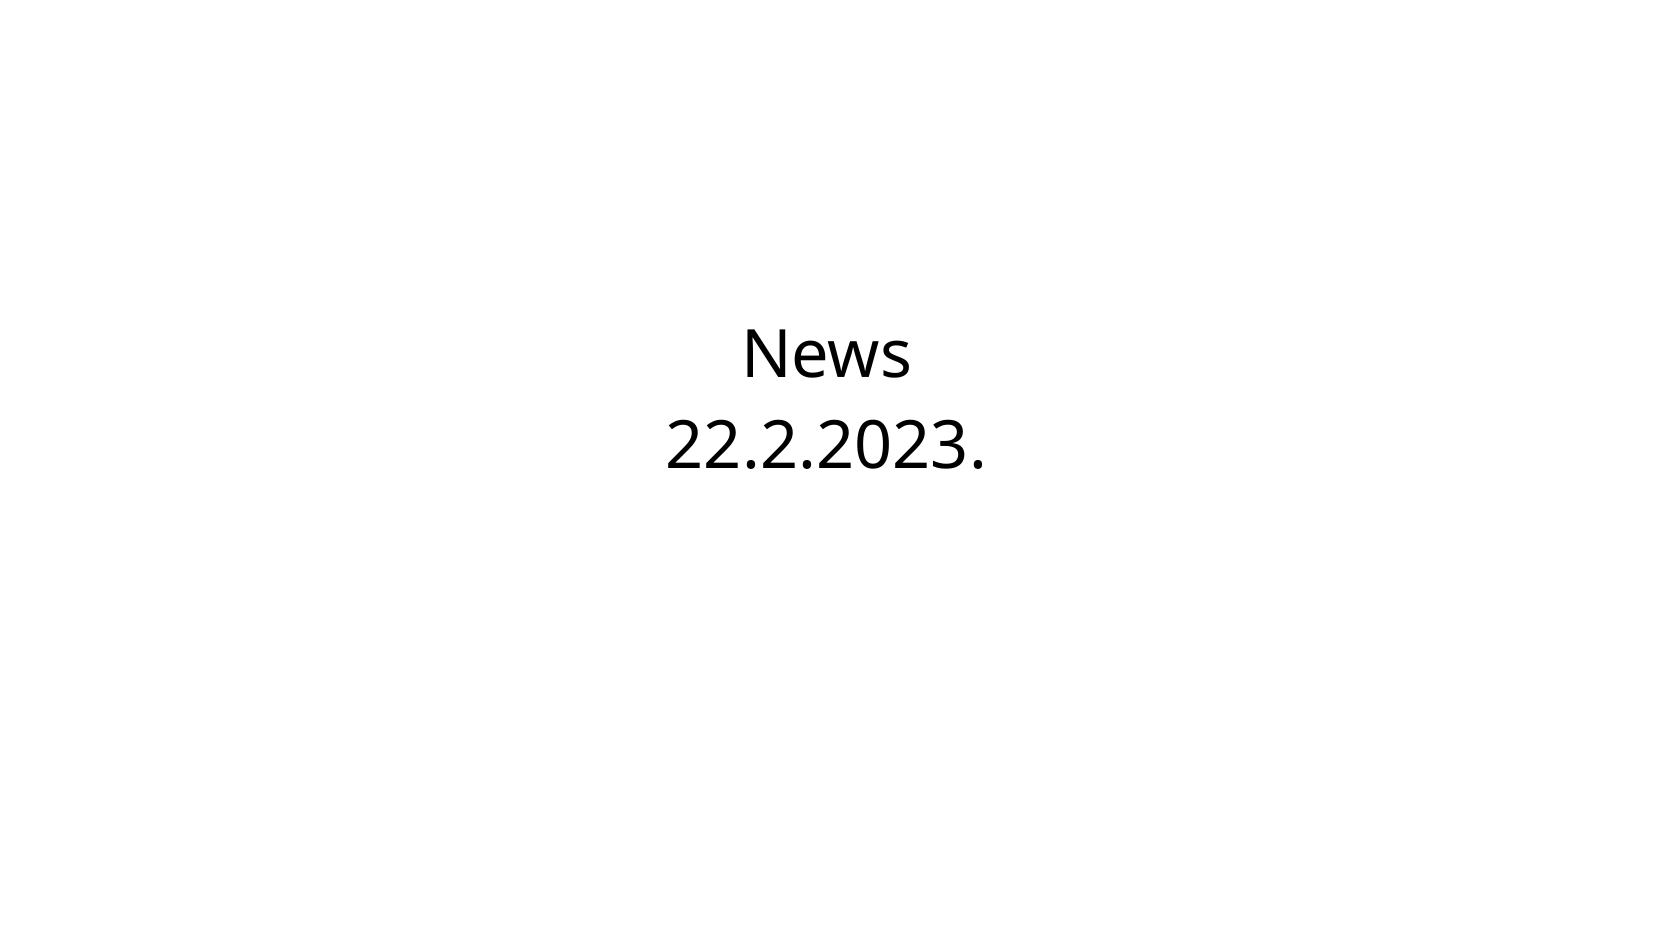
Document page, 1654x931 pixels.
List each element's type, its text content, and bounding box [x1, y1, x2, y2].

subtitle News 22.2.2023. [82, 37, 1571, 757]
